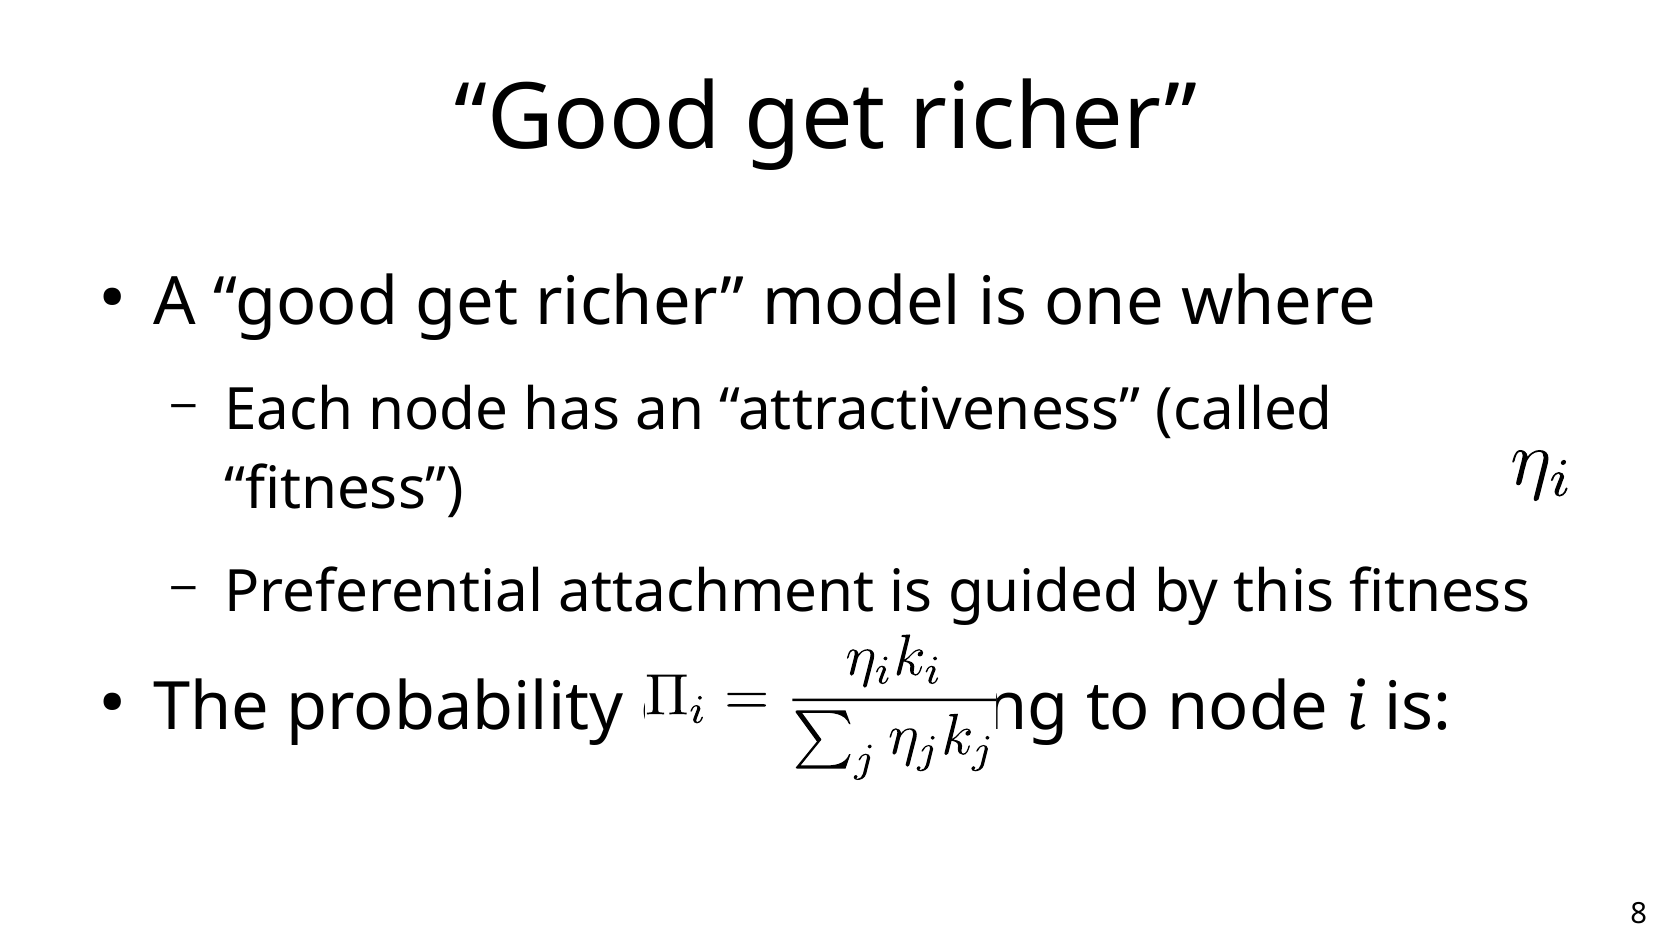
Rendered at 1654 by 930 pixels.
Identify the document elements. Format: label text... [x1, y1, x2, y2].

text_box [645, 634, 997, 781]
title “Good get richer” [82, 1, 1571, 225]
list A “good get richer” model is one where Each node has an “attractiveness” (called “fitness”) Preferential attachment is guided by this fitness The probability of connecting to node i is: [82, 252, 1571, 793]
text_box [1509, 449, 1571, 502]
